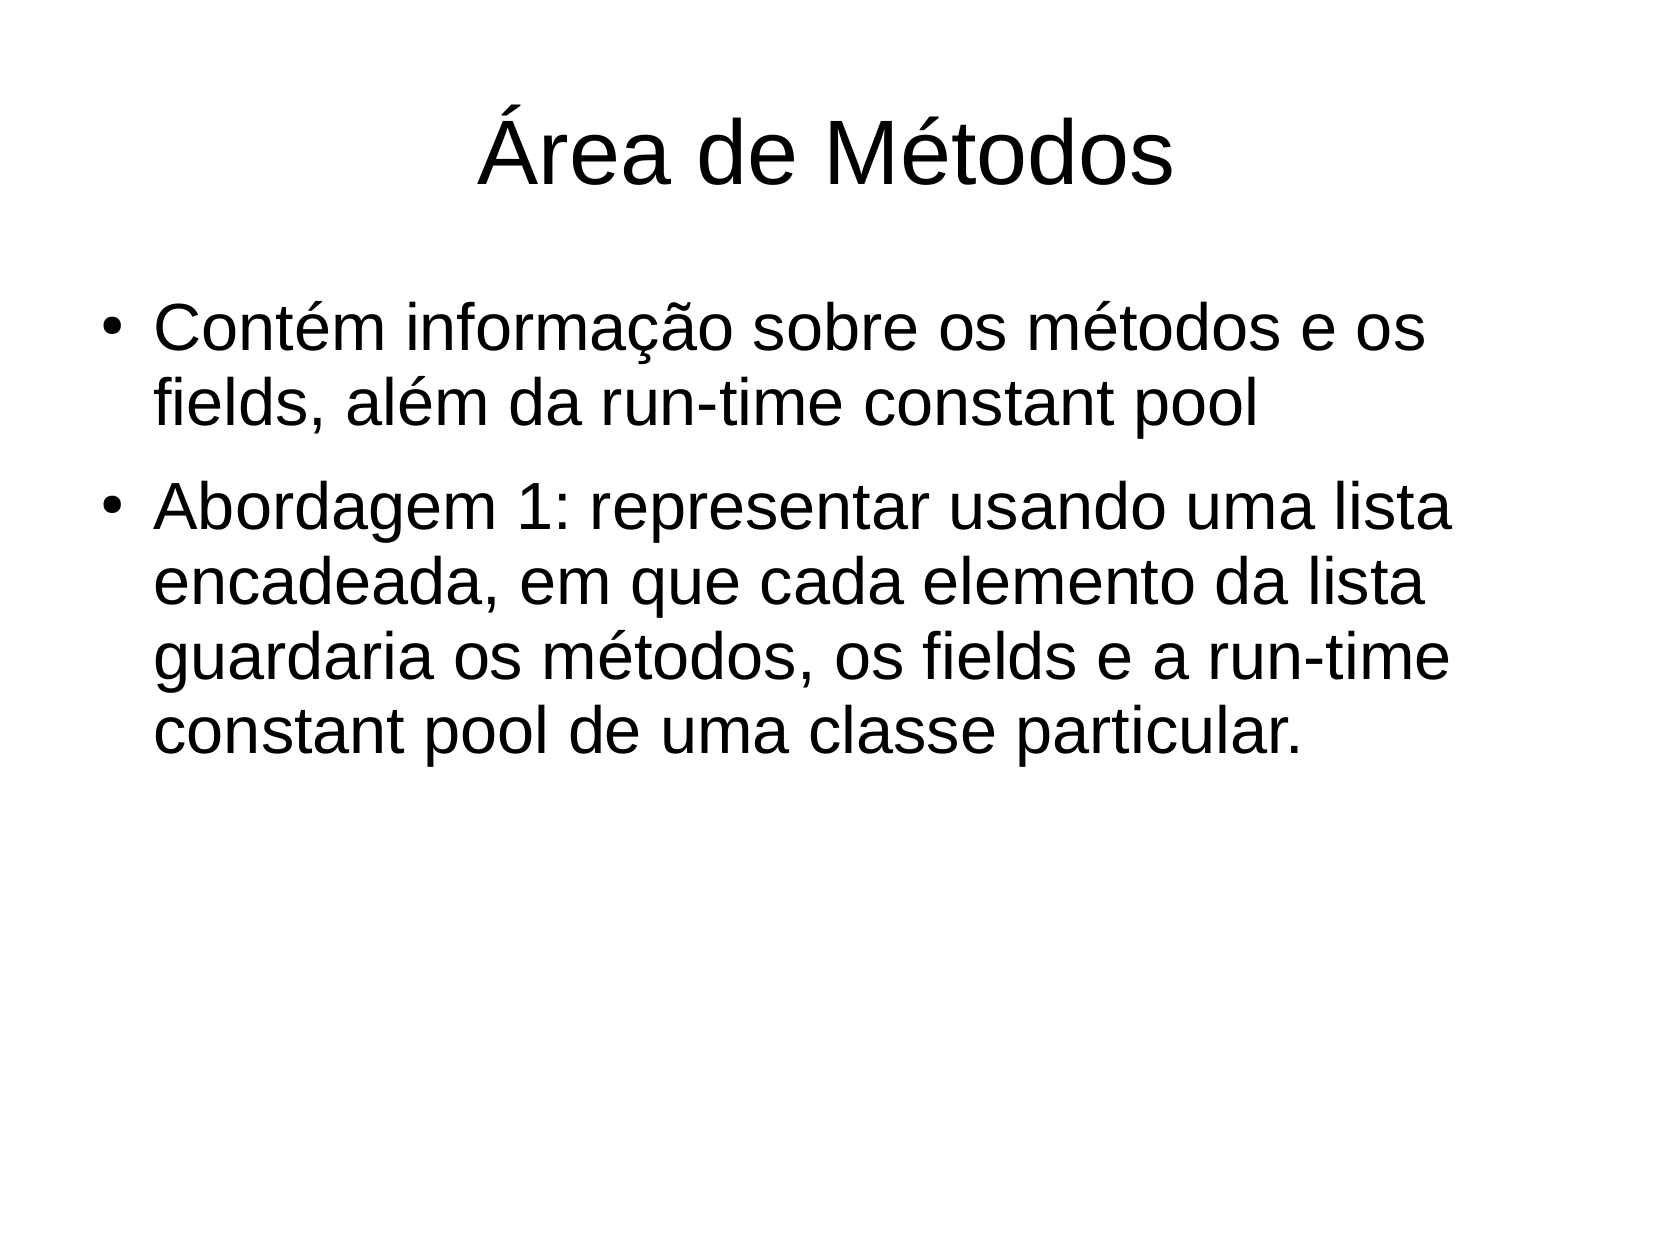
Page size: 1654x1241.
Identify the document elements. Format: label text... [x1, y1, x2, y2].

list Contém informação sobre os métodos e os fields, além da run-time constant pool Abordagem 1: representar usando uma lista encadeada, em que cada elemento da lista guardaria os métodos, os fields e a run-time constant pool de uma classe particular. [82, 290, 1571, 1010]
title Área de Métodos [82, 49, 1571, 257]
